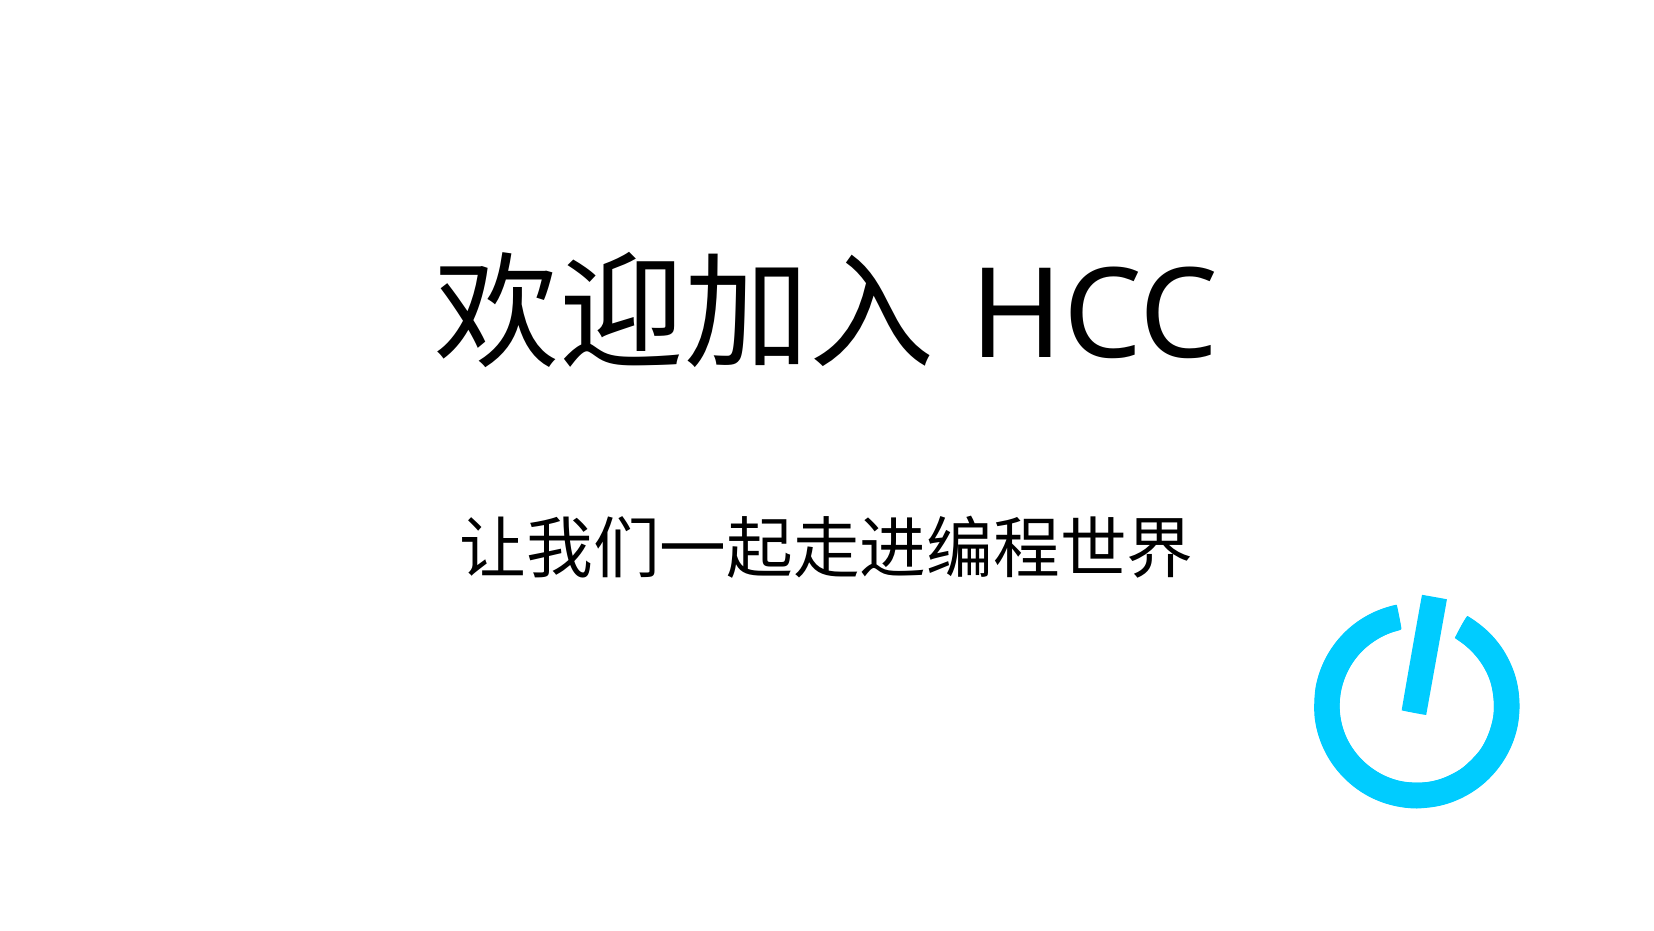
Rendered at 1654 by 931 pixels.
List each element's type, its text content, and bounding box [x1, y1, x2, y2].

title 欢迎加入HCC [82, 211, 1571, 397]
subtitle 让我们一起走进编程世界 [82, 401, 1571, 687]
picture [1305, 588, 1532, 815]
